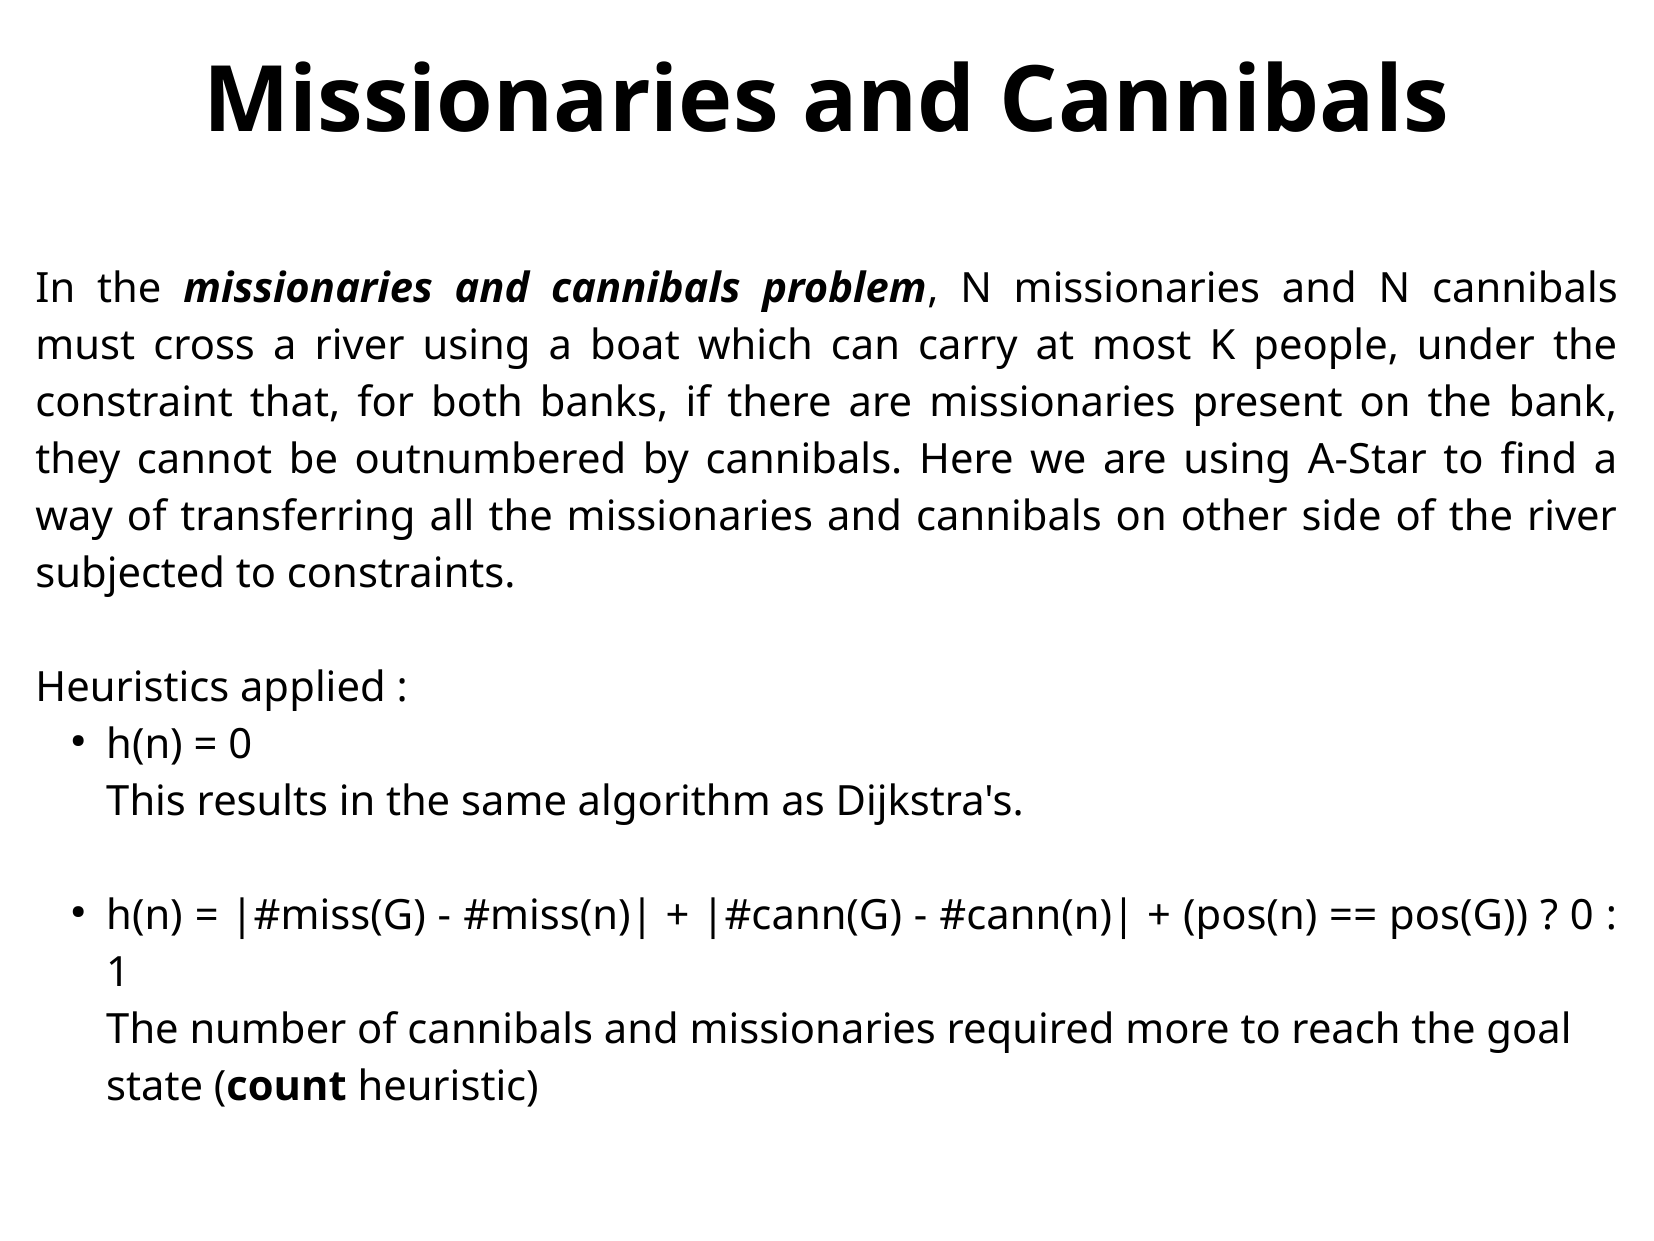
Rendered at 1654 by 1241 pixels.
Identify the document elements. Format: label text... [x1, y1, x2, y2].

title Missionaries and Cannibals [82, 44, 1571, 147]
text_box In the missionaries and cannibals problem, N missionaries and N cannibals must cross a river using a boat which can carry at most K people, under the constraint that, for both banks, if there are missionaries present on the bank, they cannot be outnumbered by cannibals. Here we are using A-Star to find a way of transferring all the missionaries and cannibals on other side of the river subjected to constraints. Heuristics applied : h(n) = 0 This results in the same algorithm as Dijkstra's. h(n) = |#miss(G) - #miss(n)| + |#cann(G) - #cann(n)| + (pos(n) == pos(G)) ? 0 : 1 The number of cannibals and missionaries required more to reach the goal state (count heuristic) [35, 165, 1619, 1205]
